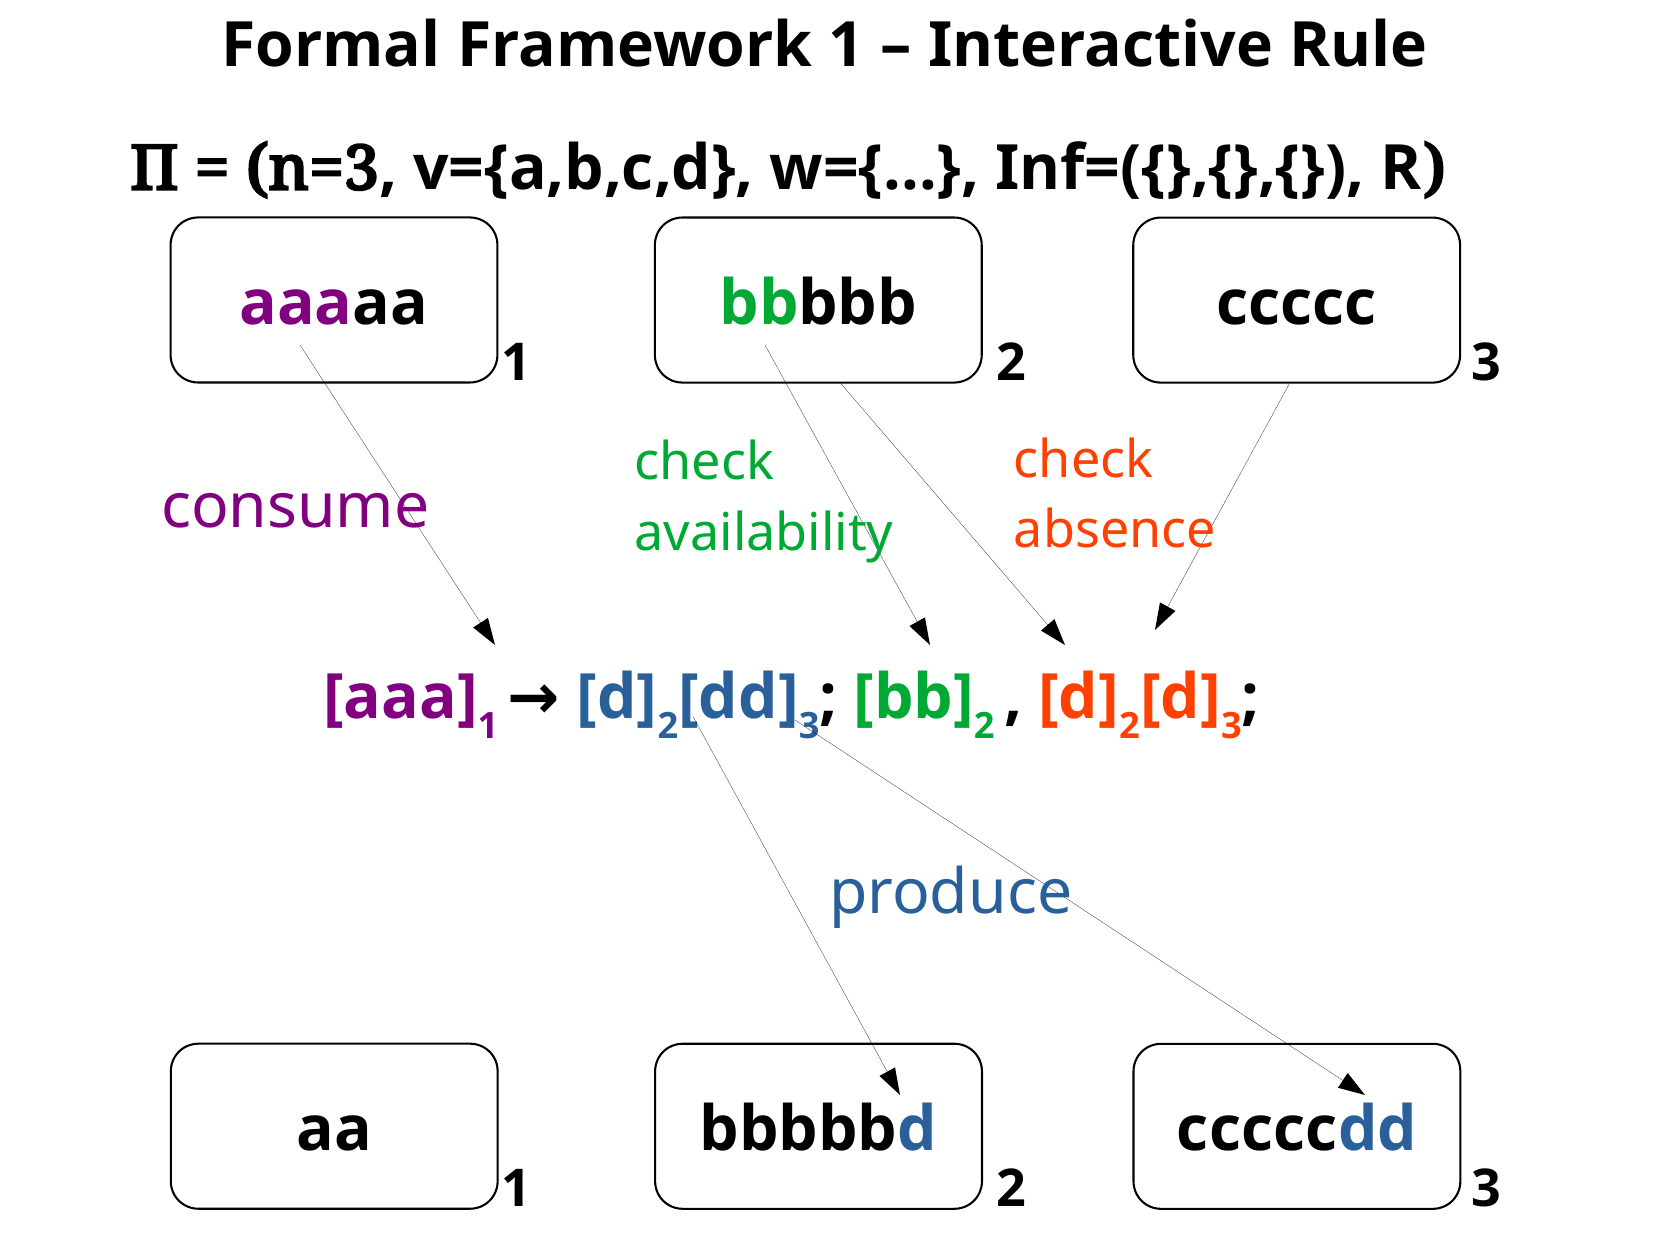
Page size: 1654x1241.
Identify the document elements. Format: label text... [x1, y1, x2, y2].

text_box 3 [1456, 317, 1497, 401]
text_box consume [146, 453, 556, 594]
text_box produce [814, 839, 1186, 979]
text_box check availability [870, 416, 929, 485]
text_box check availability [619, 416, 929, 597]
text_box 2 [981, 317, 1023, 401]
title Formal Framework 1 – Interactive Rule [0, 1, 1651, 84]
text_box 2 [981, 1143, 1023, 1227]
text_box aa [170, 1043, 498, 1209]
text_box 1 [486, 317, 527, 401]
text_box check absence [999, 414, 1321, 586]
text_box Π = (n=3, v={a,b,c,d}, w={...}, Inf=({},{},{}), R) [115, 115, 1538, 216]
text_box [aaa]1 → [d]2[dd]3; [bb]2 , [d]2[d]3; [308, 644, 1343, 735]
text_box 1 [486, 1143, 528, 1227]
text_box ccccc [1133, 217, 1461, 383]
text_box aaaaa [170, 217, 498, 383]
text_box cccccdd [1133, 1043, 1461, 1209]
text_box bbbbbd [655, 1043, 982, 1209]
text_box 3 [1456, 1143, 1498, 1227]
text_box bbbbb [654, 217, 982, 383]
